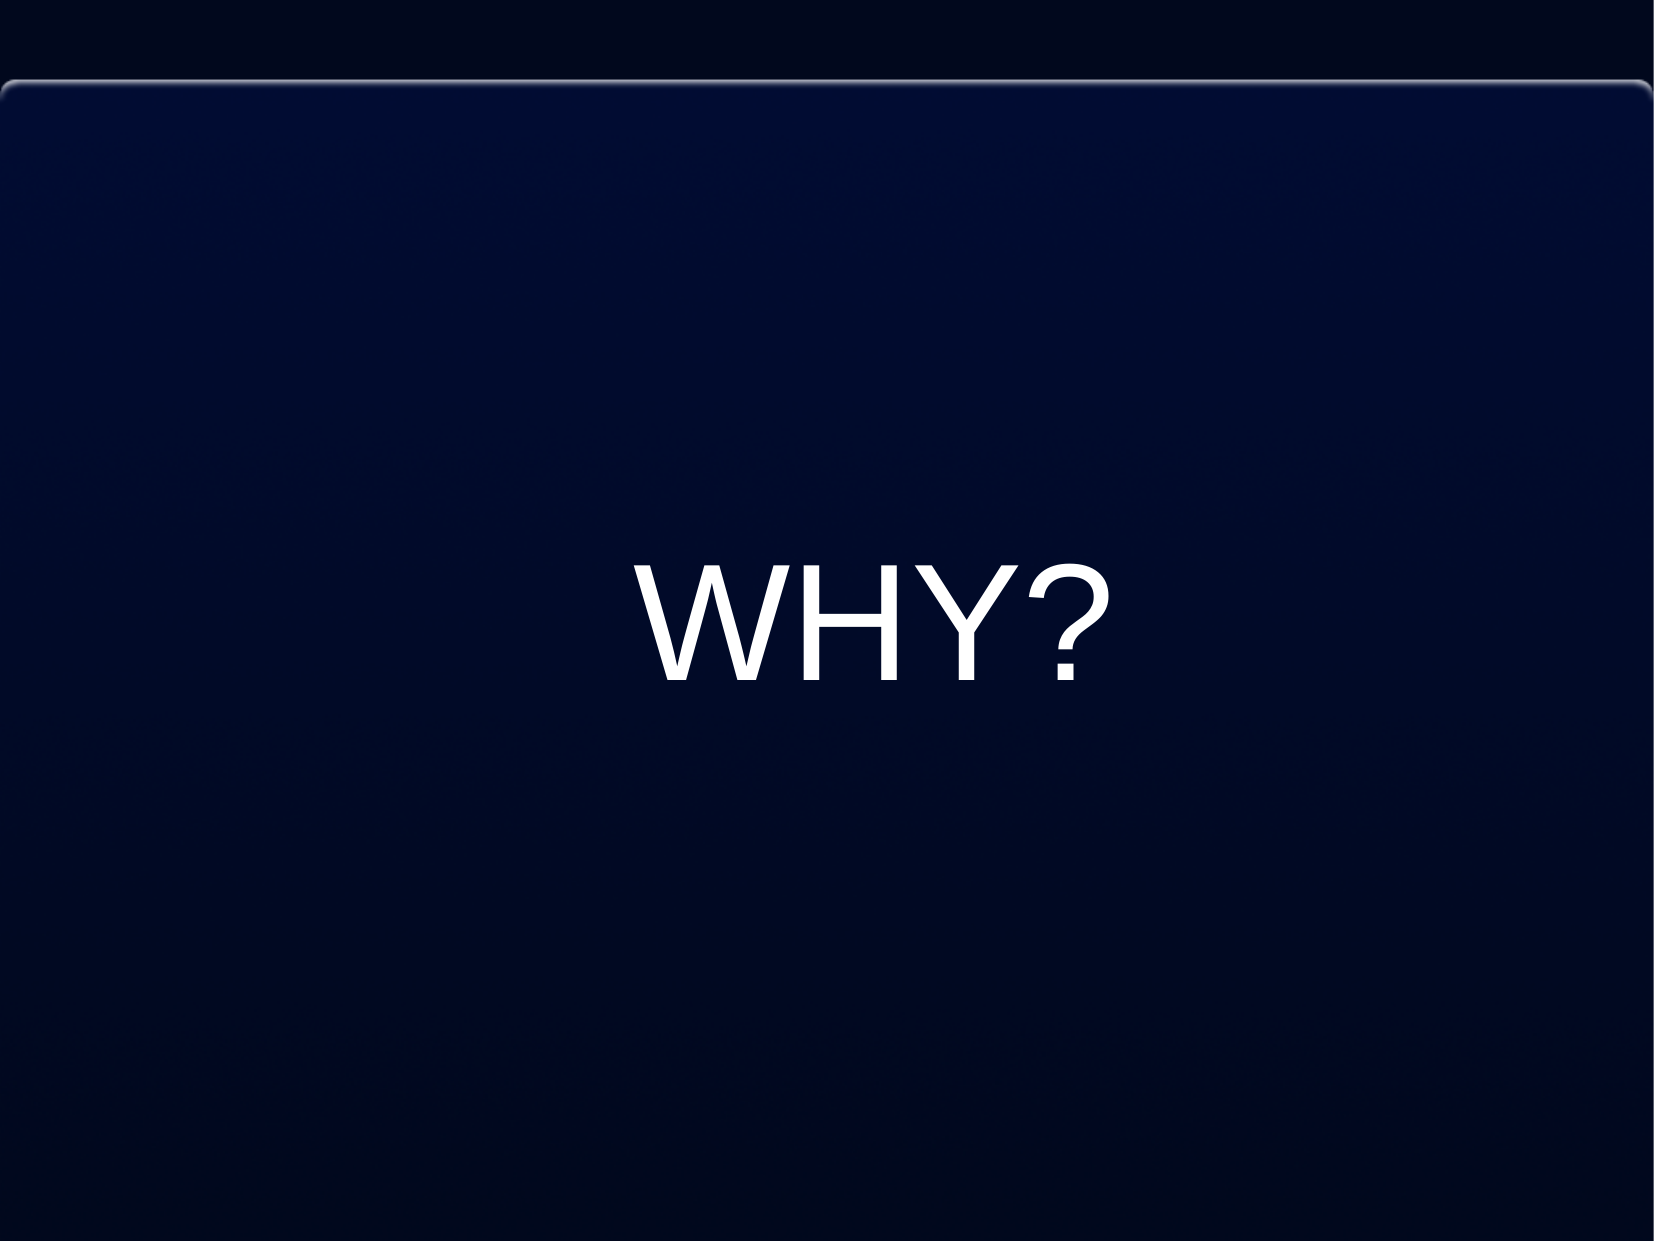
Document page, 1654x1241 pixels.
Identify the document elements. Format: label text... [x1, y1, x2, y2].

picture [0, 0, 1654, 1241]
text_box WHY? [504, 529, 1168, 731]
